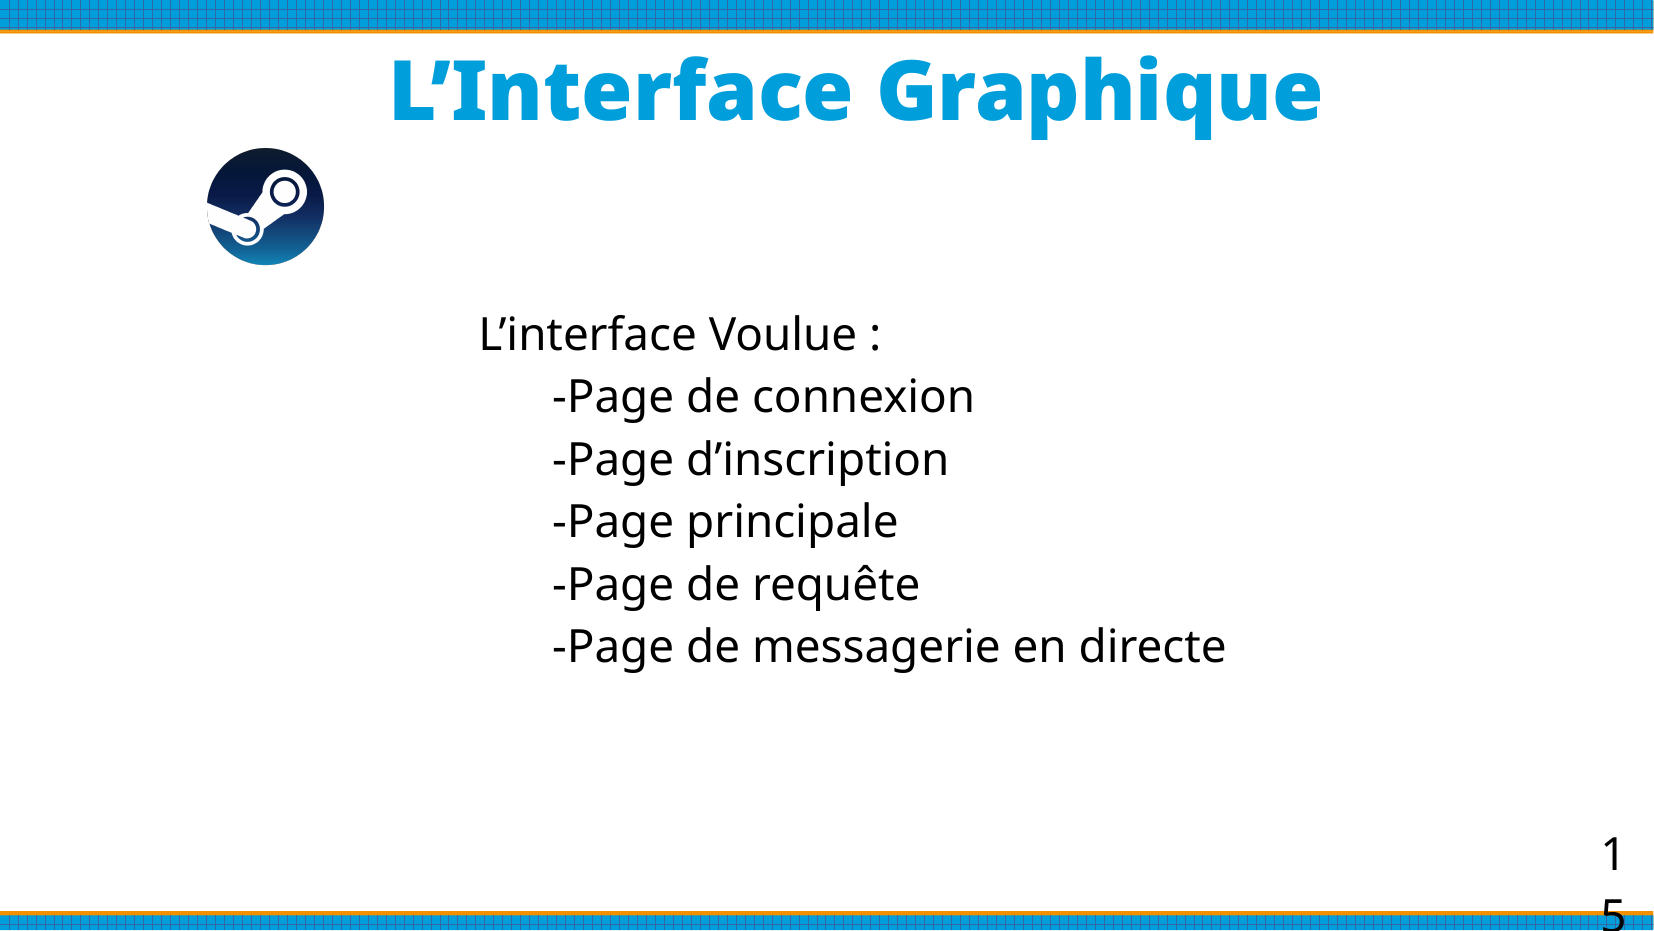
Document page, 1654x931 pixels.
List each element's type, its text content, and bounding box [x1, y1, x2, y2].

subtitle L’Interface Graphique [354, 29, 1359, 147]
text_box 15 [1594, 852, 1654, 916]
text_box L’interface Voulue : -Page de connexion -Page d’inscription -Page principale -Page de requête -Page de messagerie en directe [472, 295, 1241, 621]
picture [206, 147, 325, 266]
